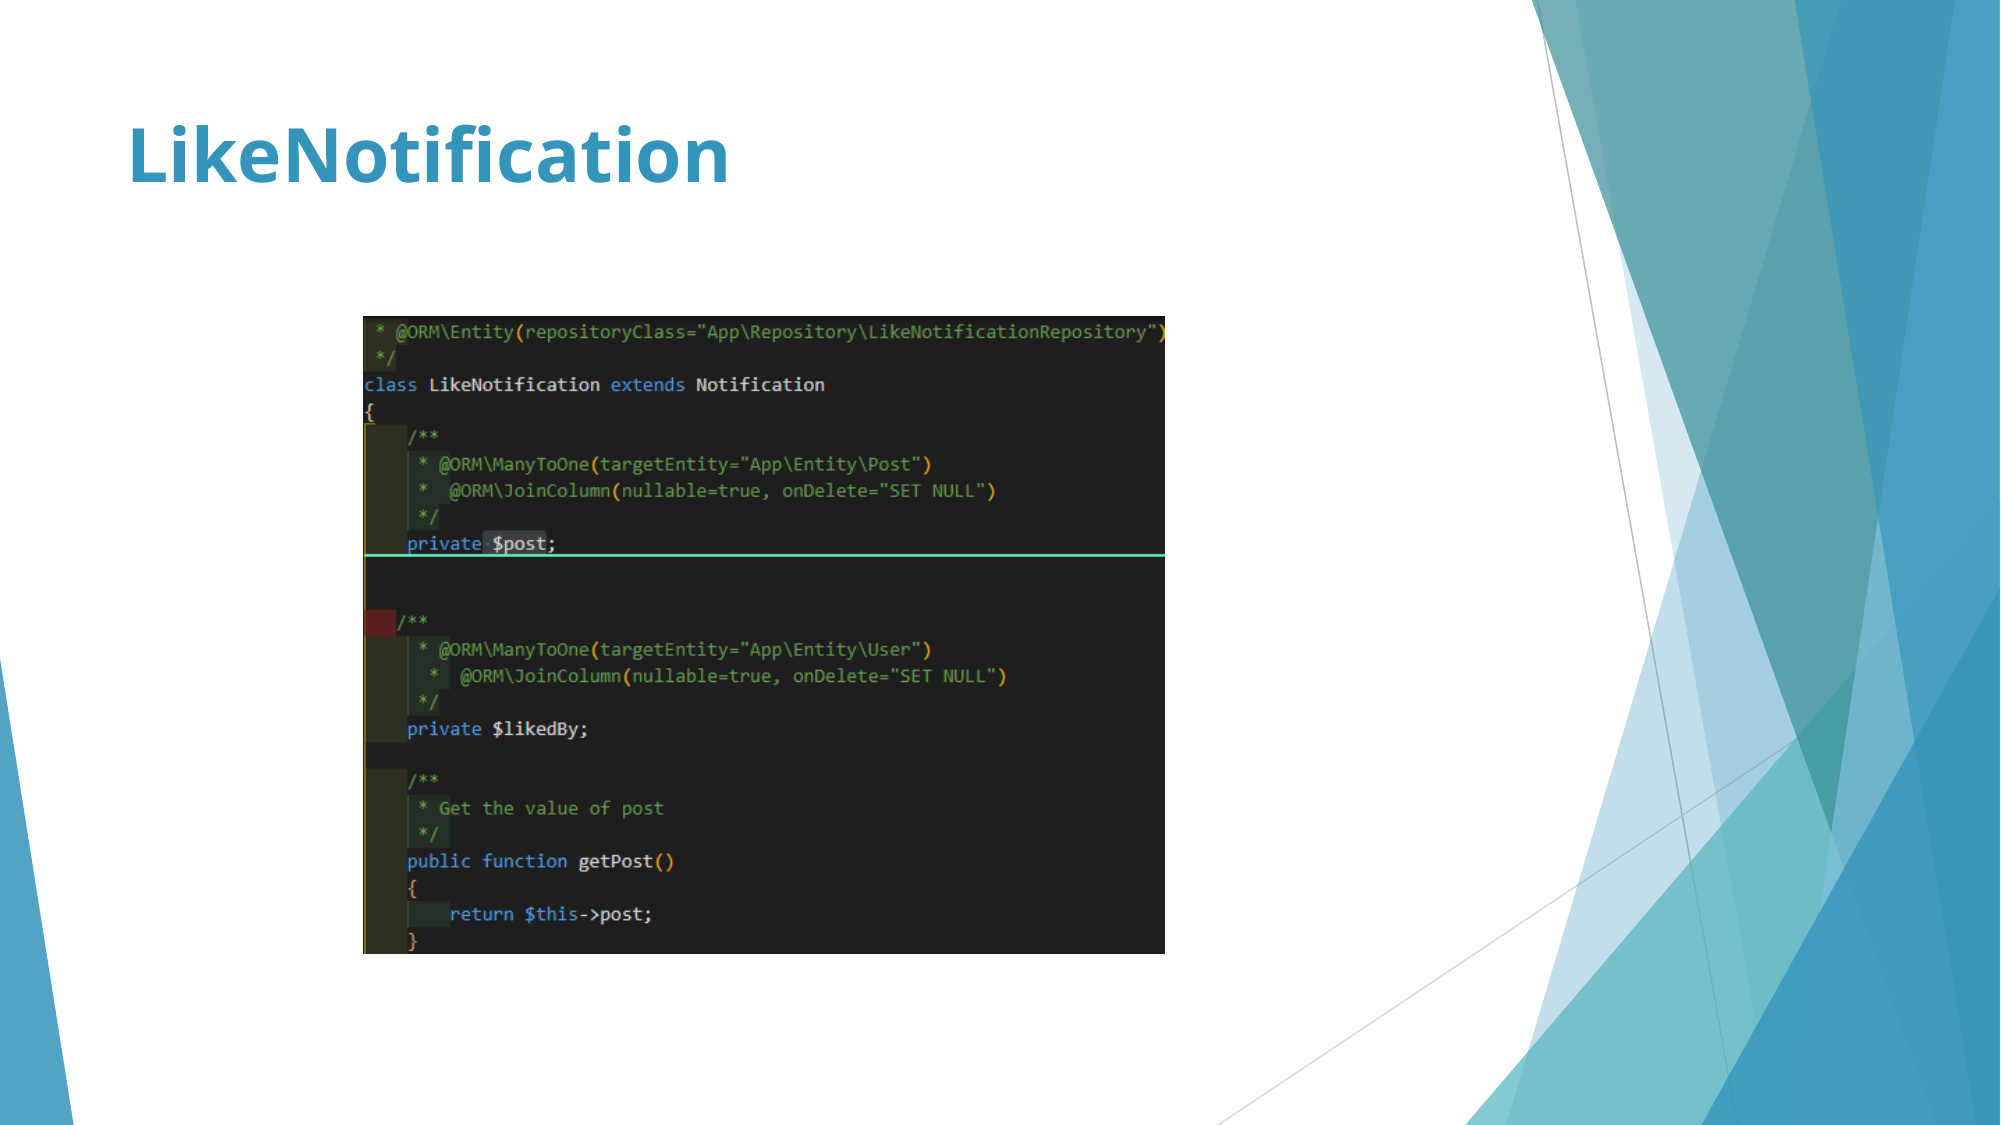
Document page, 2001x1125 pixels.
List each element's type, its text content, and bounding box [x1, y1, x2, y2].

title LikeNotification [111, 99, 1522, 317]
picture [363, 316, 1165, 954]
